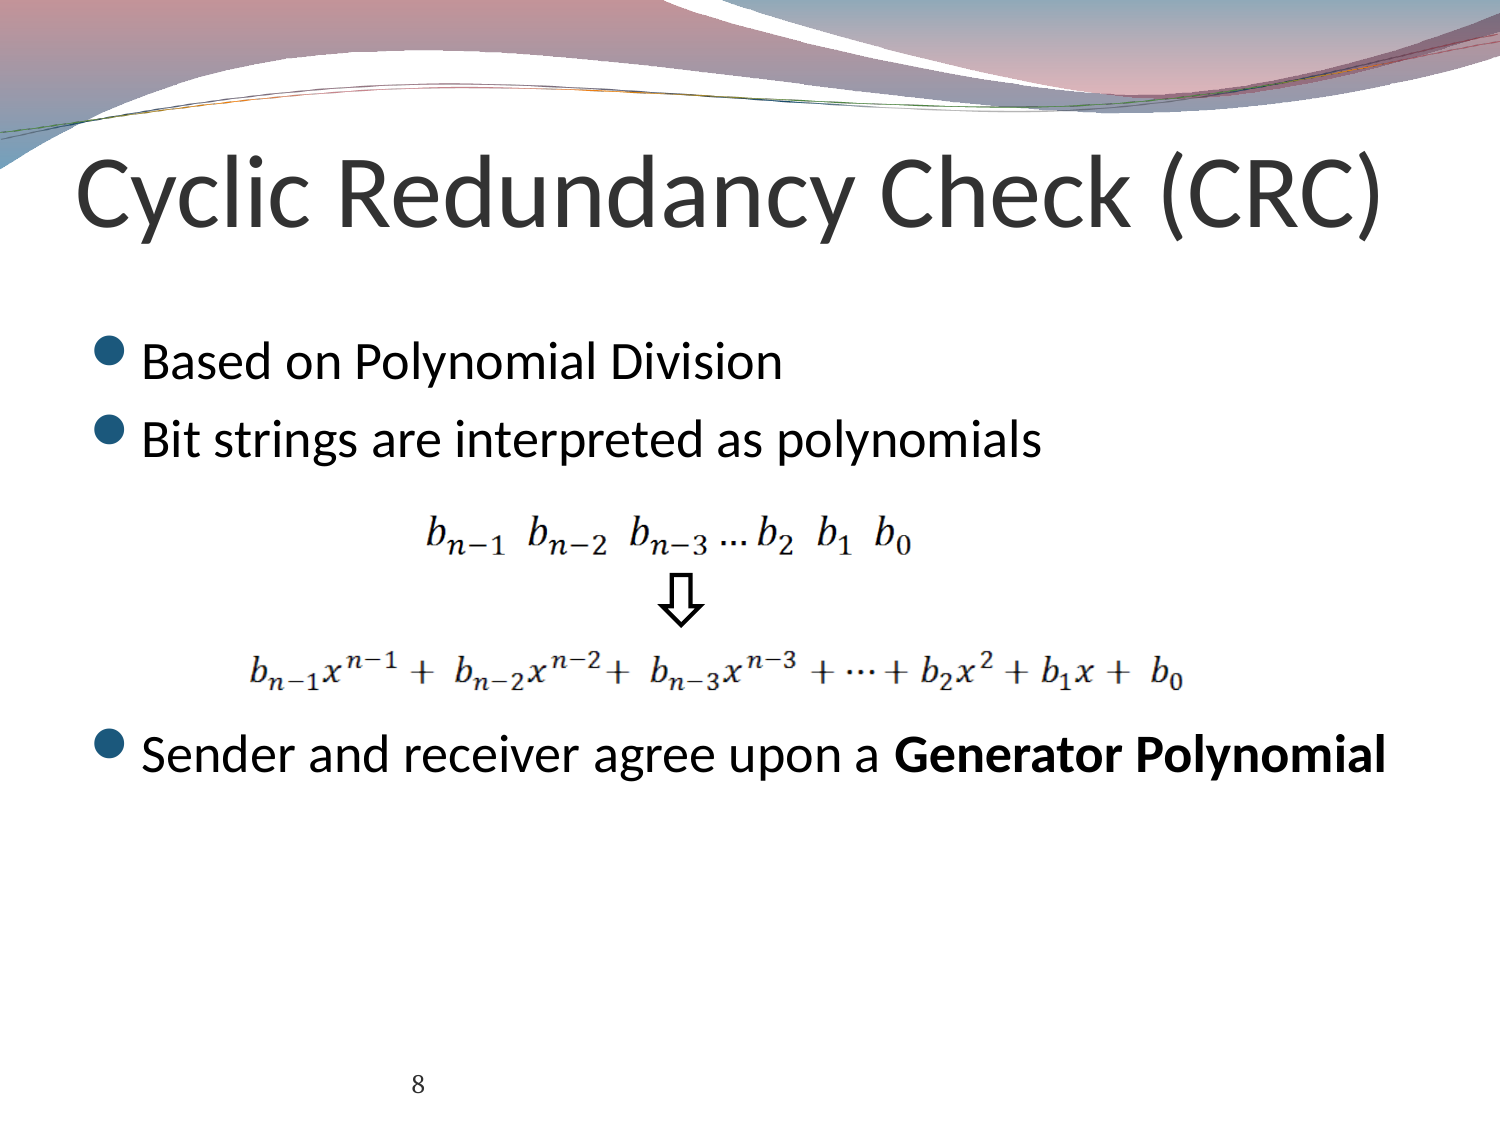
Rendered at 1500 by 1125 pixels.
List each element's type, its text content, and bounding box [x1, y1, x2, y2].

picture [0, 33, 1500, 140]
picture [249, 648, 1186, 700]
title Cyclic Redundancy Check (CRC) [75, 115, 1426, 304]
text_box <number> [100, 1042, 426, 1103]
list Based on Polynomial Division Bit strings are interpreted as polynomials Sender and receiver agree upon a Generator Polynomial [75, 317, 1426, 1038]
picture [425, 505, 913, 563]
